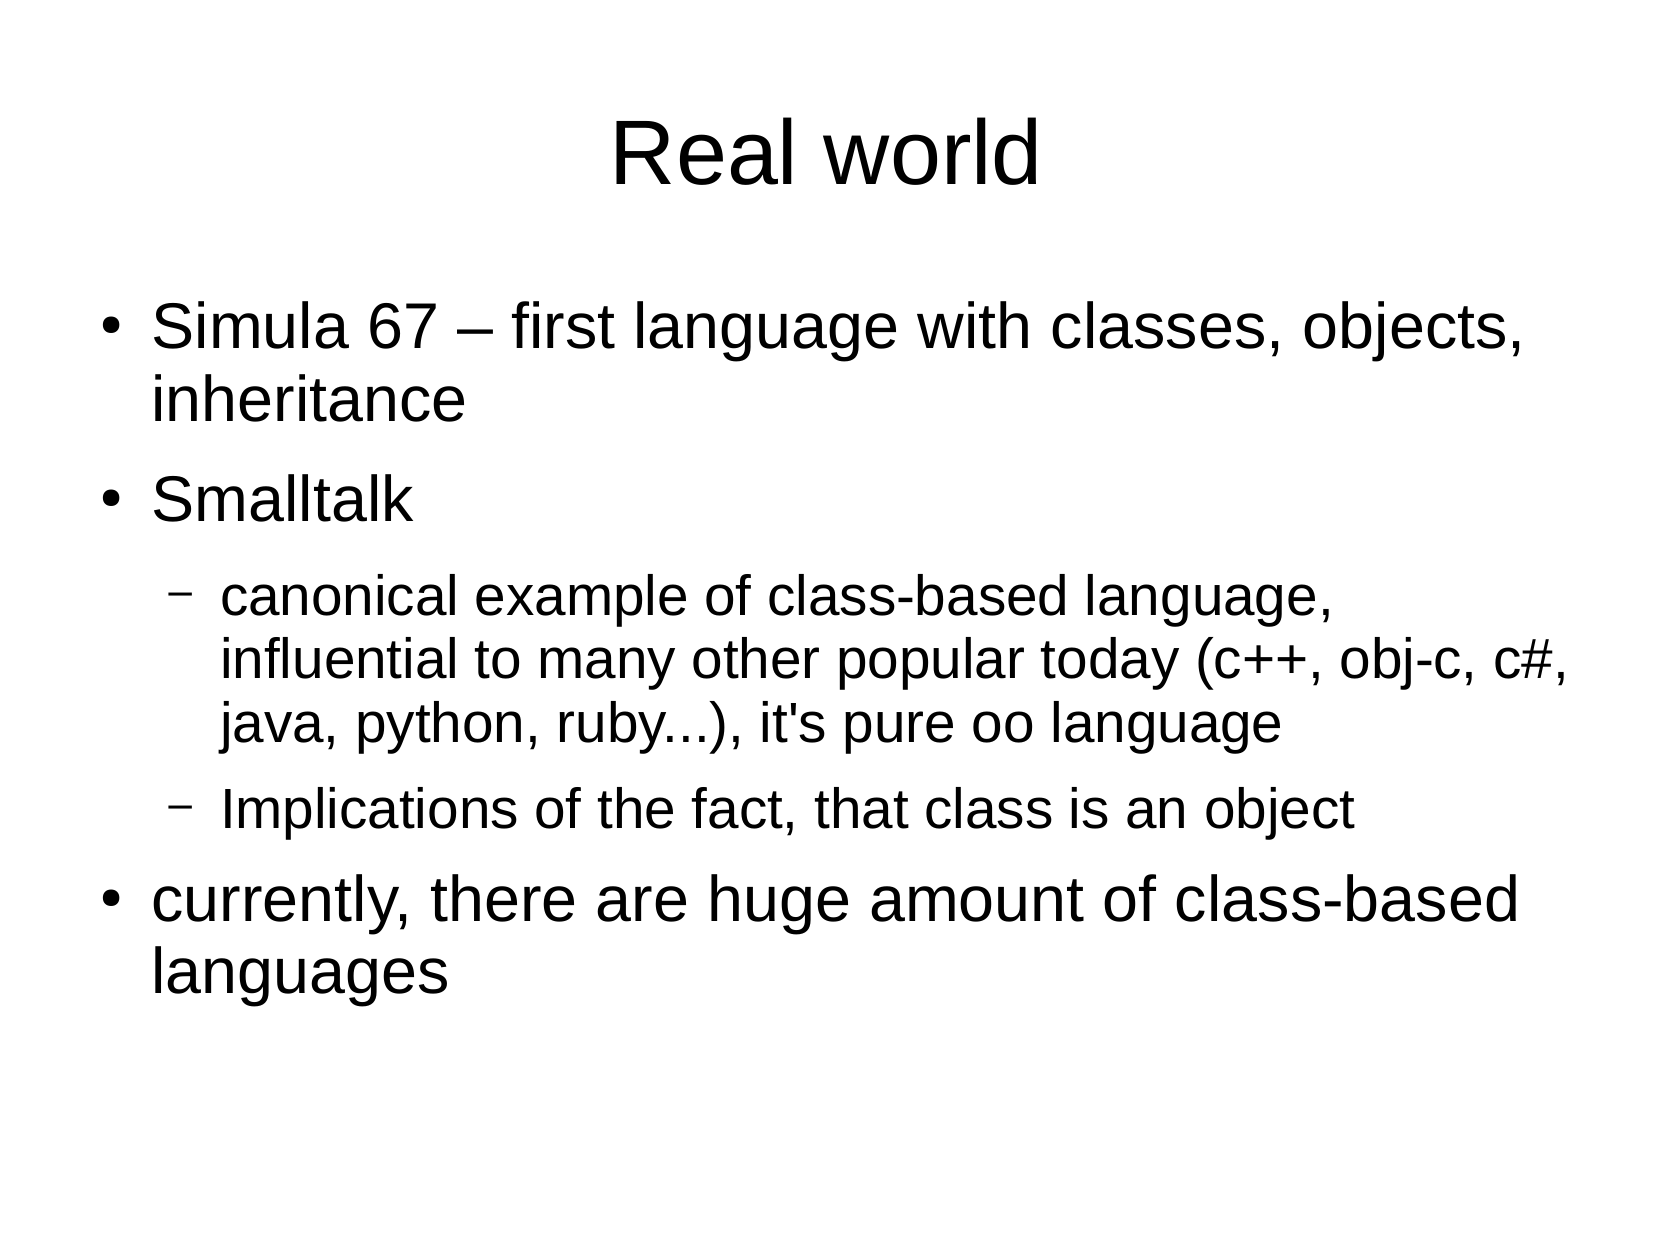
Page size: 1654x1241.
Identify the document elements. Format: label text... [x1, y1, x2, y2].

list Simula 67 – first language with classes, objects, inheritance Smalltalk canonical example of class-based language, influential to many other popular today (c++, obj-c, c#, java, python, ruby...), it's pure oo language Implications of the fact, that class is an object currently, there are huge amount of class-based languages [82, 290, 1571, 1010]
title Real world [82, 49, 1571, 257]
